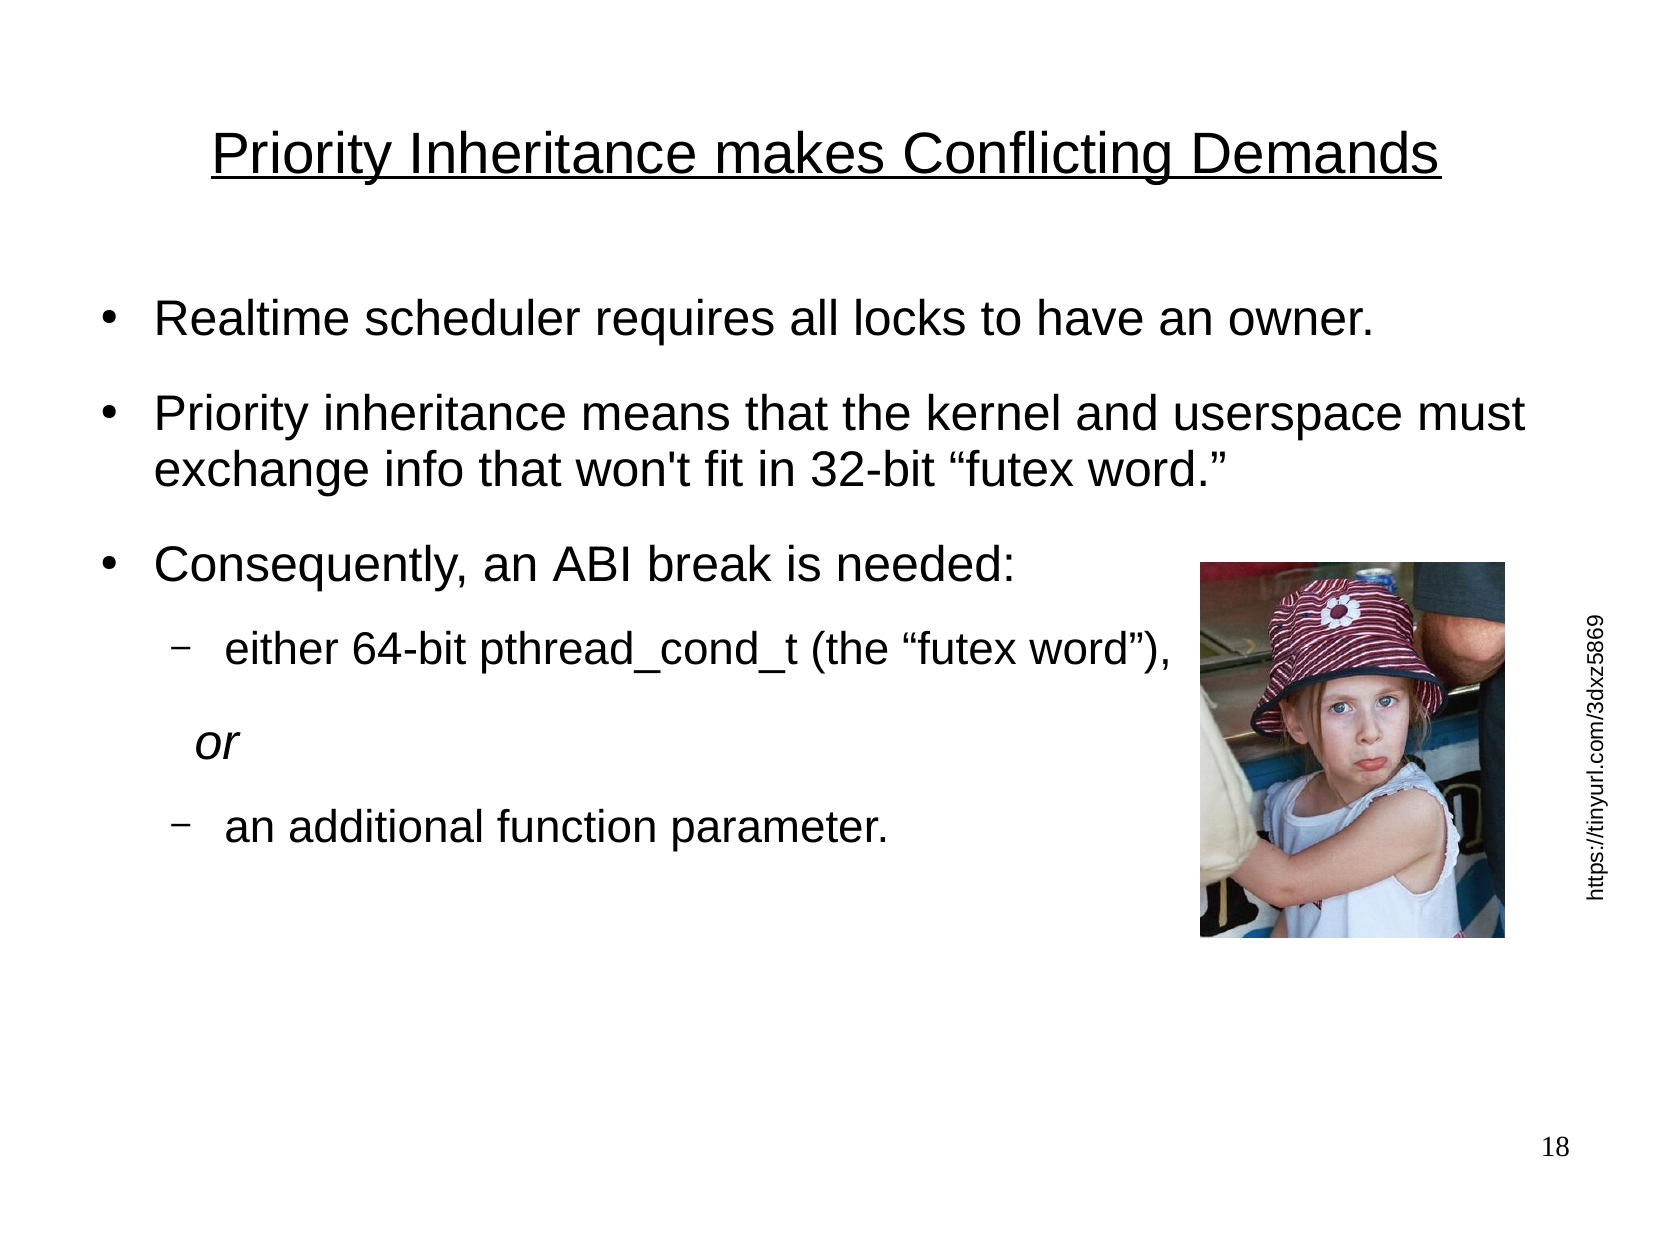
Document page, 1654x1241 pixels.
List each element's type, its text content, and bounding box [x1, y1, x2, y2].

text_box https://tinyurl.com/3dxz5869 [1575, 600, 1616, 917]
picture [1200, 562, 1505, 938]
list Realtime scheduler requires all locks to have an owner. Priority inheritance means that the kernel and userspace must exchange info that won't fit in 32-bit “futex word.” Consequently, an ABI break is needed: either 64-bit pthread_cond_t (the “futex word”), or an additional function parameter. [82, 290, 1571, 1010]
title Priority Inheritance makes Conflicting Demands [82, 49, 1571, 257]
